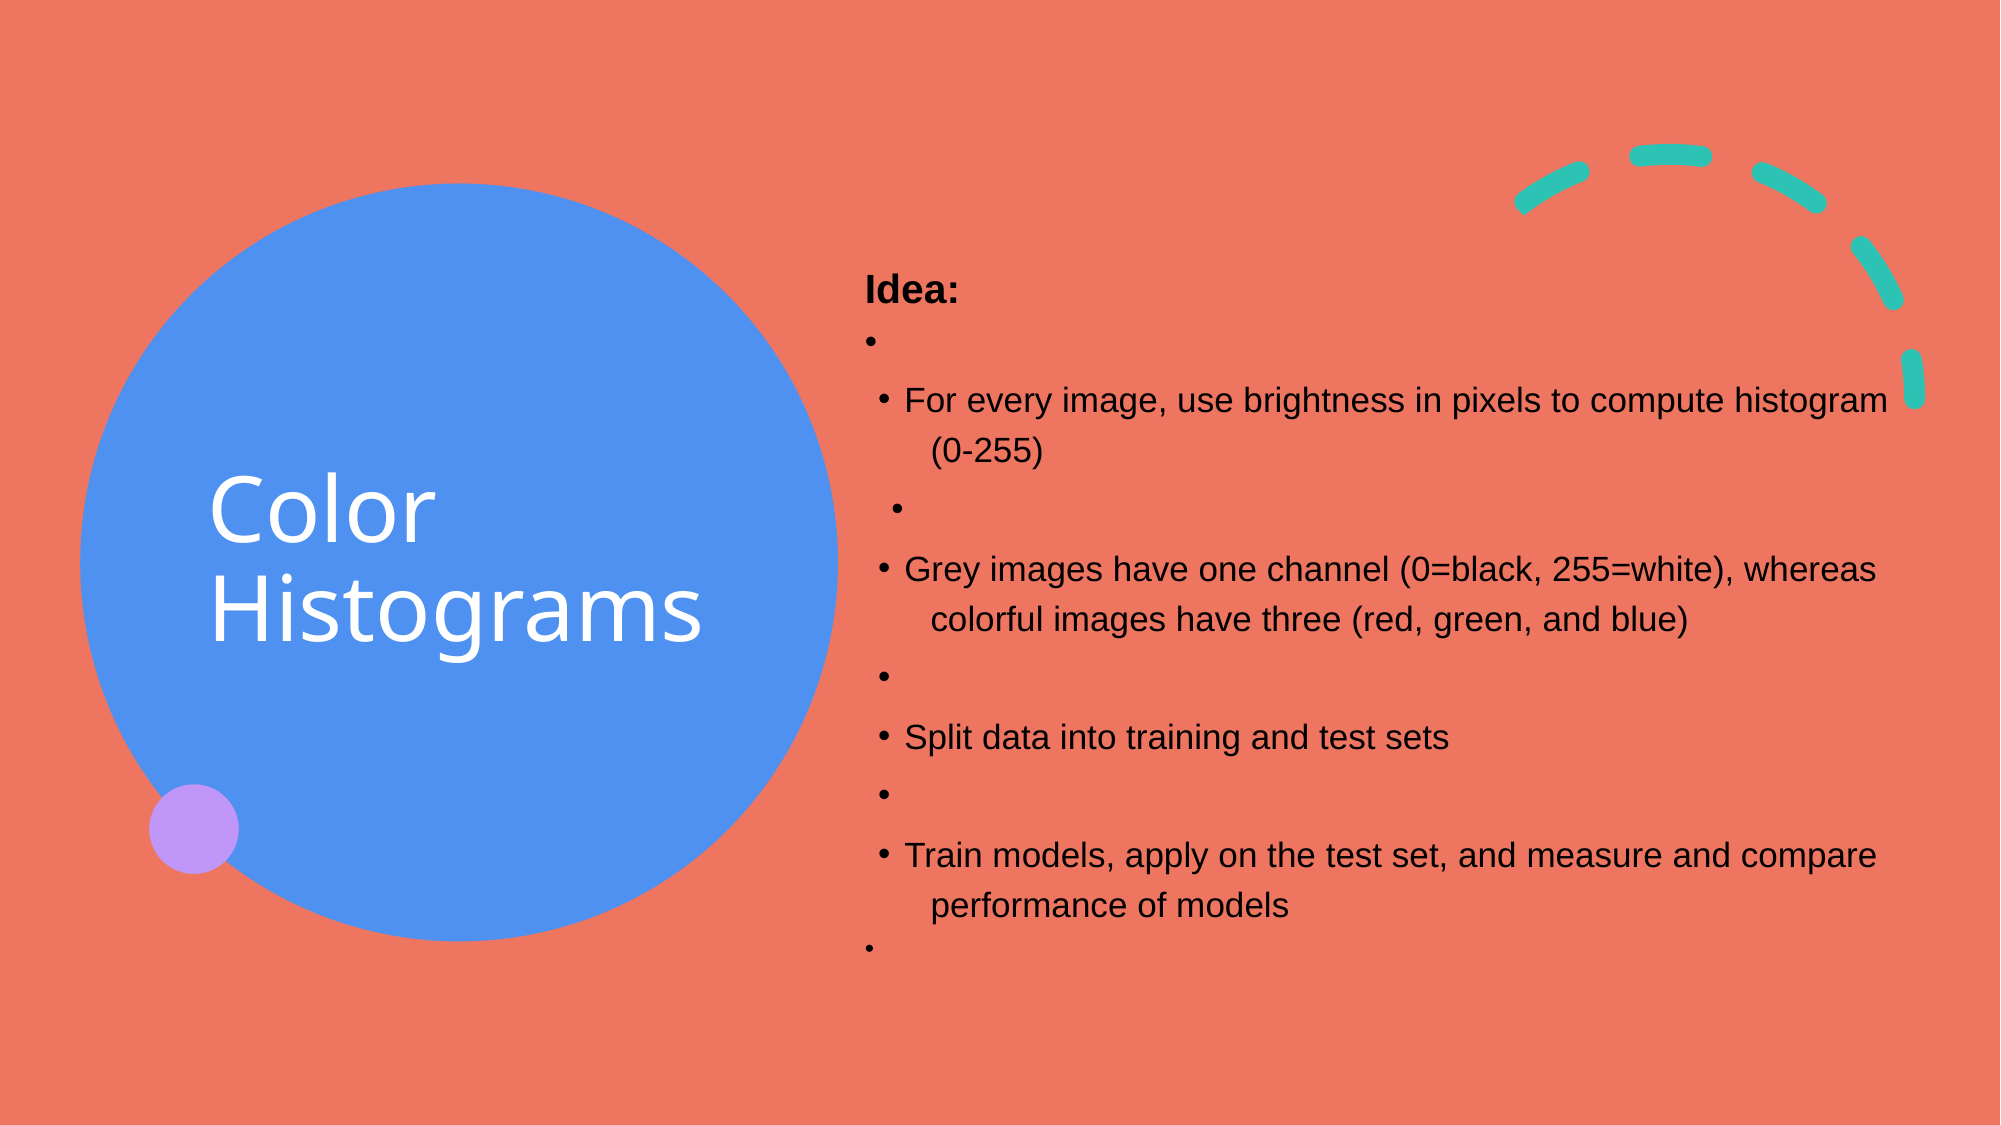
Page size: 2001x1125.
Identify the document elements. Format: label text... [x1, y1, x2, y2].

title Color Histograms [192, 229, 724, 896]
text_box Idea: For every image, use brightness in pixels to compute histogram (0-255) Grey images have one channel (0=black, 255=white), whereas colorful images have three (red, green, and blue) Split data into training and test sets Train models, apply on the test set, and measure and compare performance of models [849, 261, 1913, 938]
text_box [0, 0, 2000, 1125]
